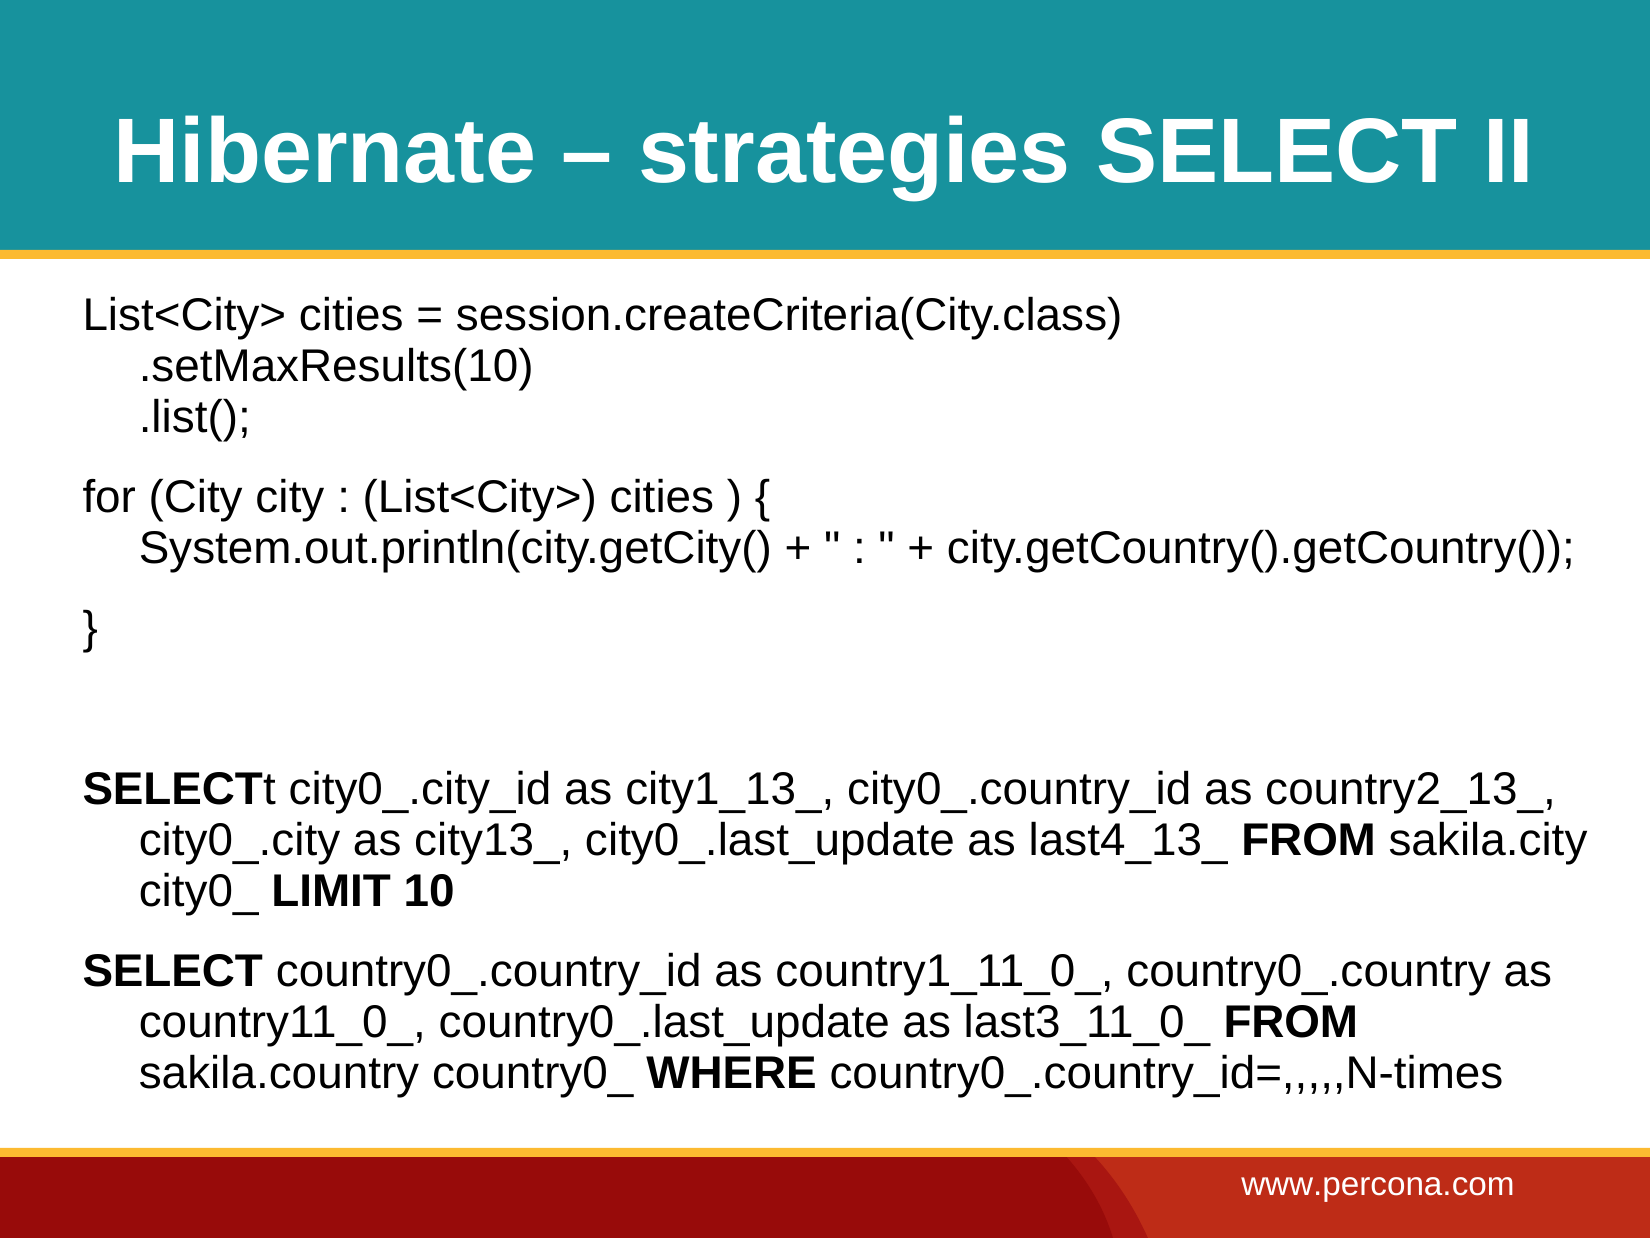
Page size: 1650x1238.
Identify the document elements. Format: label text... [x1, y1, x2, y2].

text_box [0, 0, 1650, 1238]
list List<City> cities = session.createCriteria(City.class) .setMaxResults(10) .list(); for (City city : (List<City>) cities ) { System.out.println(city.getCity() + " : " + city.getCountry().getCountry()); } SELECTt city0_.city_id as city1_13_, city0_.country_id as country2_13_, city0_.city as city13_, city0_.last_update as last4_13_ FROM sakila.city city0_ LIMIT 10 SELECT country0_.country_id as country1_11_0_, country0_.country as country11_0_, country0_.last_update as last3_11_0_ FROM sakila.country country0_ WHERE country0_.country_id=,,,,,N-times [82, 289, 1650, 1238]
title Hibernate – strategies SELECT II [82, 15, 1568, 289]
